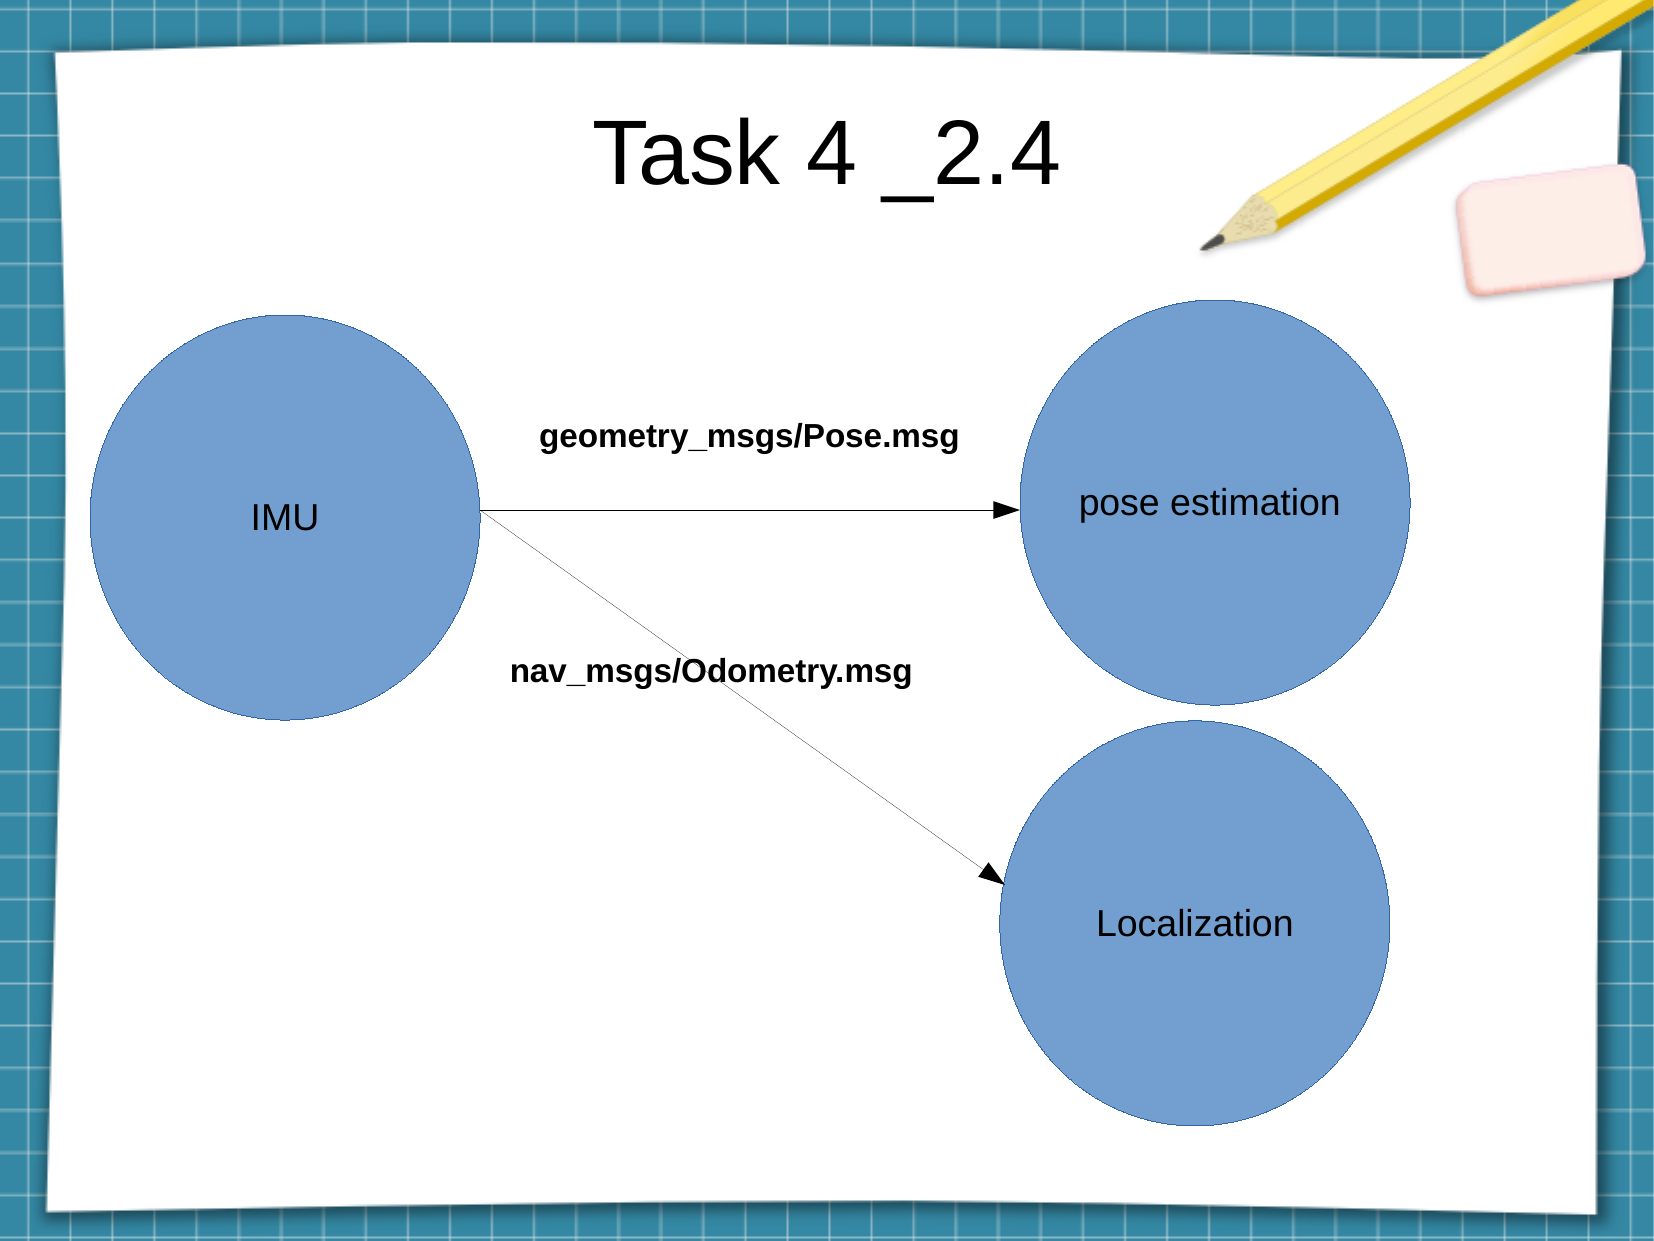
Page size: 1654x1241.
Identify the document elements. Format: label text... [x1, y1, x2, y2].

text_box IMU [90, 315, 481, 721]
text_box geometry_msgs/Pose.msg [524, 410, 976, 511]
text_box pose estimation [1020, 300, 1411, 706]
title Task 4 _2.4 [82, 49, 1571, 257]
text_box Localization [999, 720, 1390, 1126]
picture [0, 0, 1654, 1241]
text_box nav_msgs/Odometry.msg [495, 645, 976, 820]
